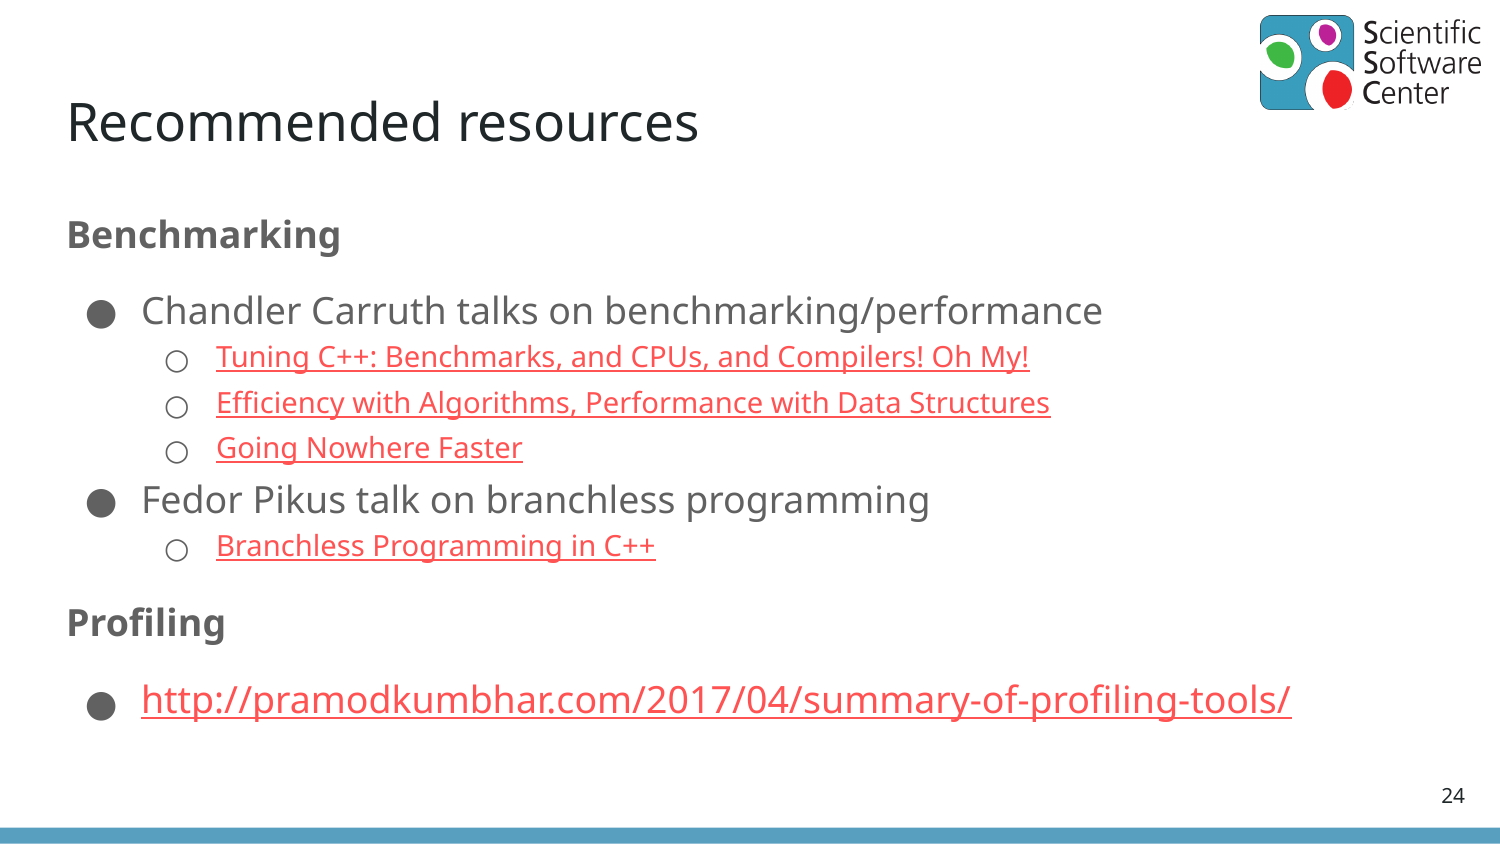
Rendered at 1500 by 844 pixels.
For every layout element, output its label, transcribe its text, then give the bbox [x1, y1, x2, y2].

list Benchmarking Chandler Carruth talks on benchmarking/performance Tuning C++: Benchmarks, and CPUs, and Compilers! Oh My! Efficiency with Algorithms, Performance with Data Structures Going Nowhere Faster Fedor Pikus talk on branchless programming Branchless Programming in C++ Profiling http://pramodkumbhar.com/2017/04/summary-of-profiling-tools/ [51, 189, 1449, 750]
slide_number <number> [1389, 764, 1480, 830]
title Recommended resources [51, 72, 1449, 167]
picture [1260, 15, 1481, 110]
